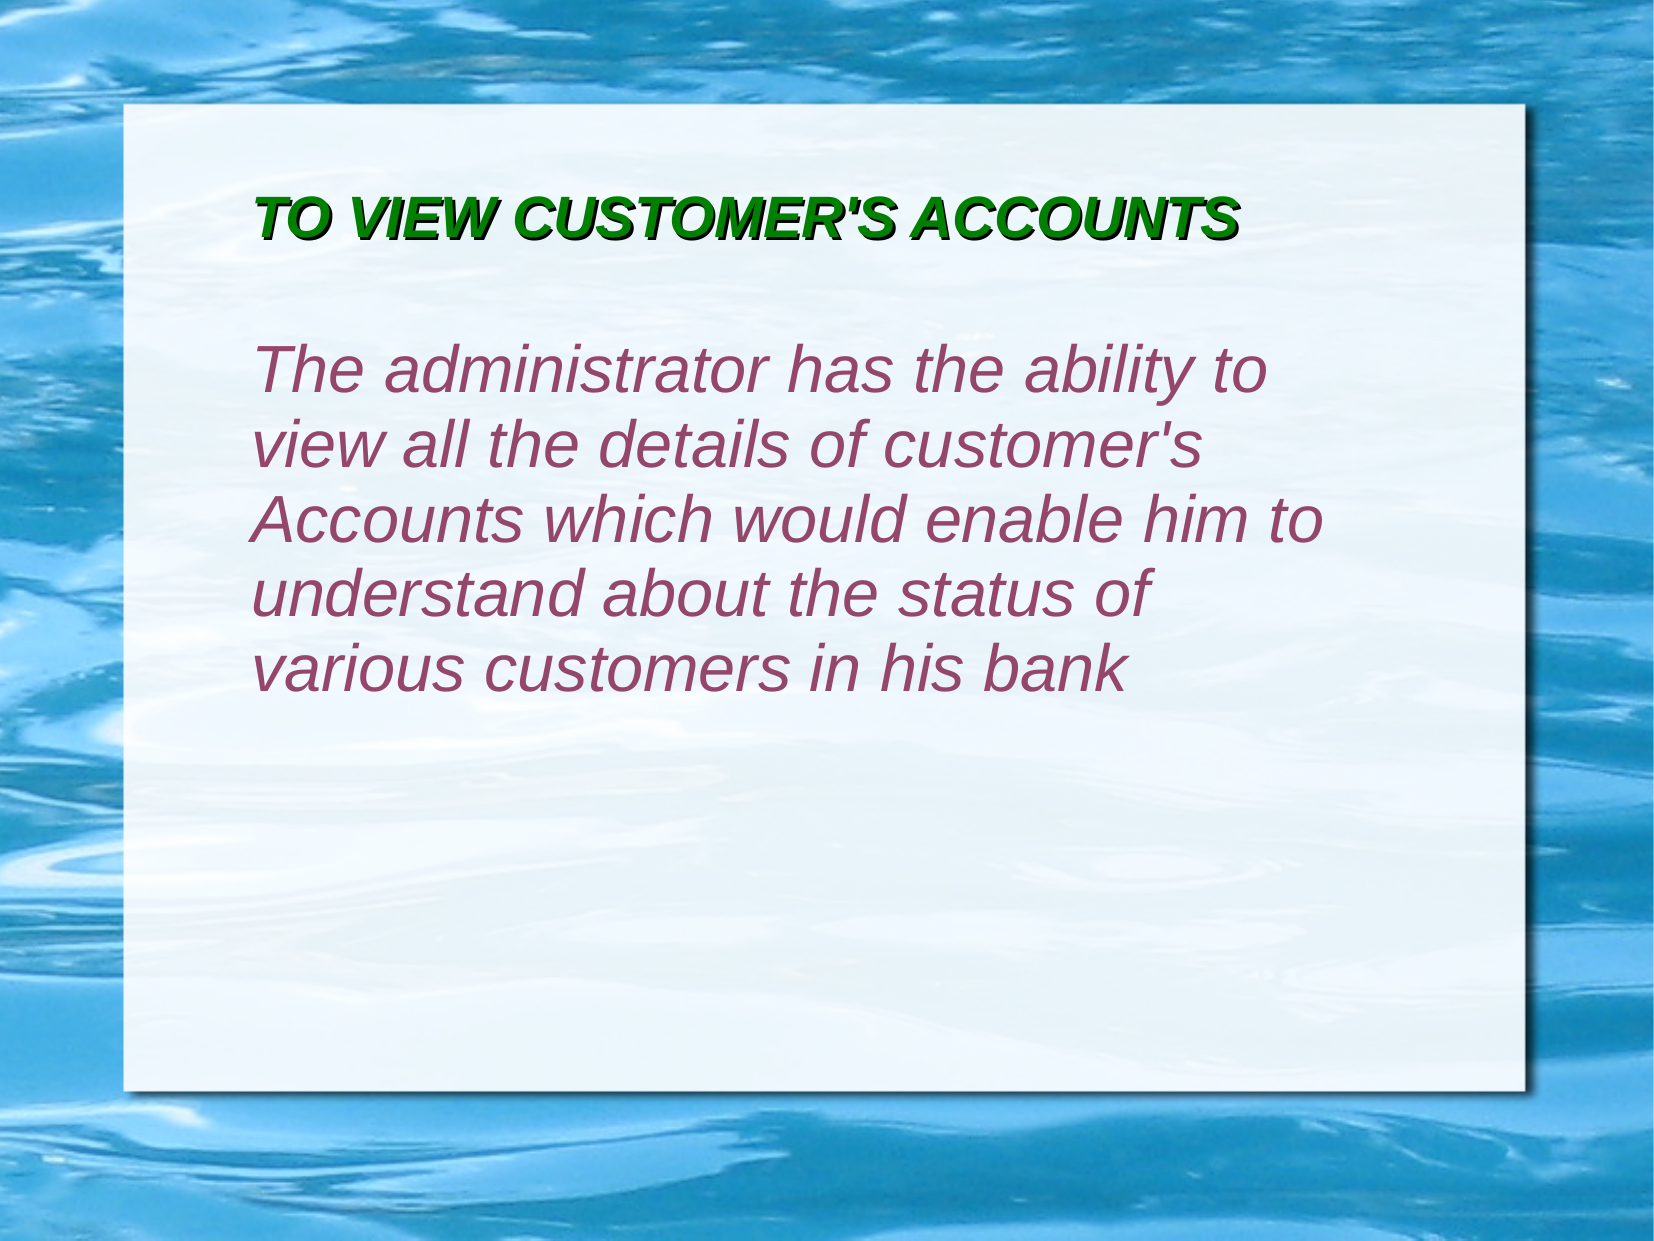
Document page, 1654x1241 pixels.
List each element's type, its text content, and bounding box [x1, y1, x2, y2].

picture [0, 0, 1654, 1241]
text_box The administrator has the ability to view all the details of customer's Accounts which would enable him to understand about the status of various customers in his bank [236, 324, 1388, 714]
text_box TO VIEW CUSTOMER'S ACCOUNTS [236, 177, 1388, 258]
